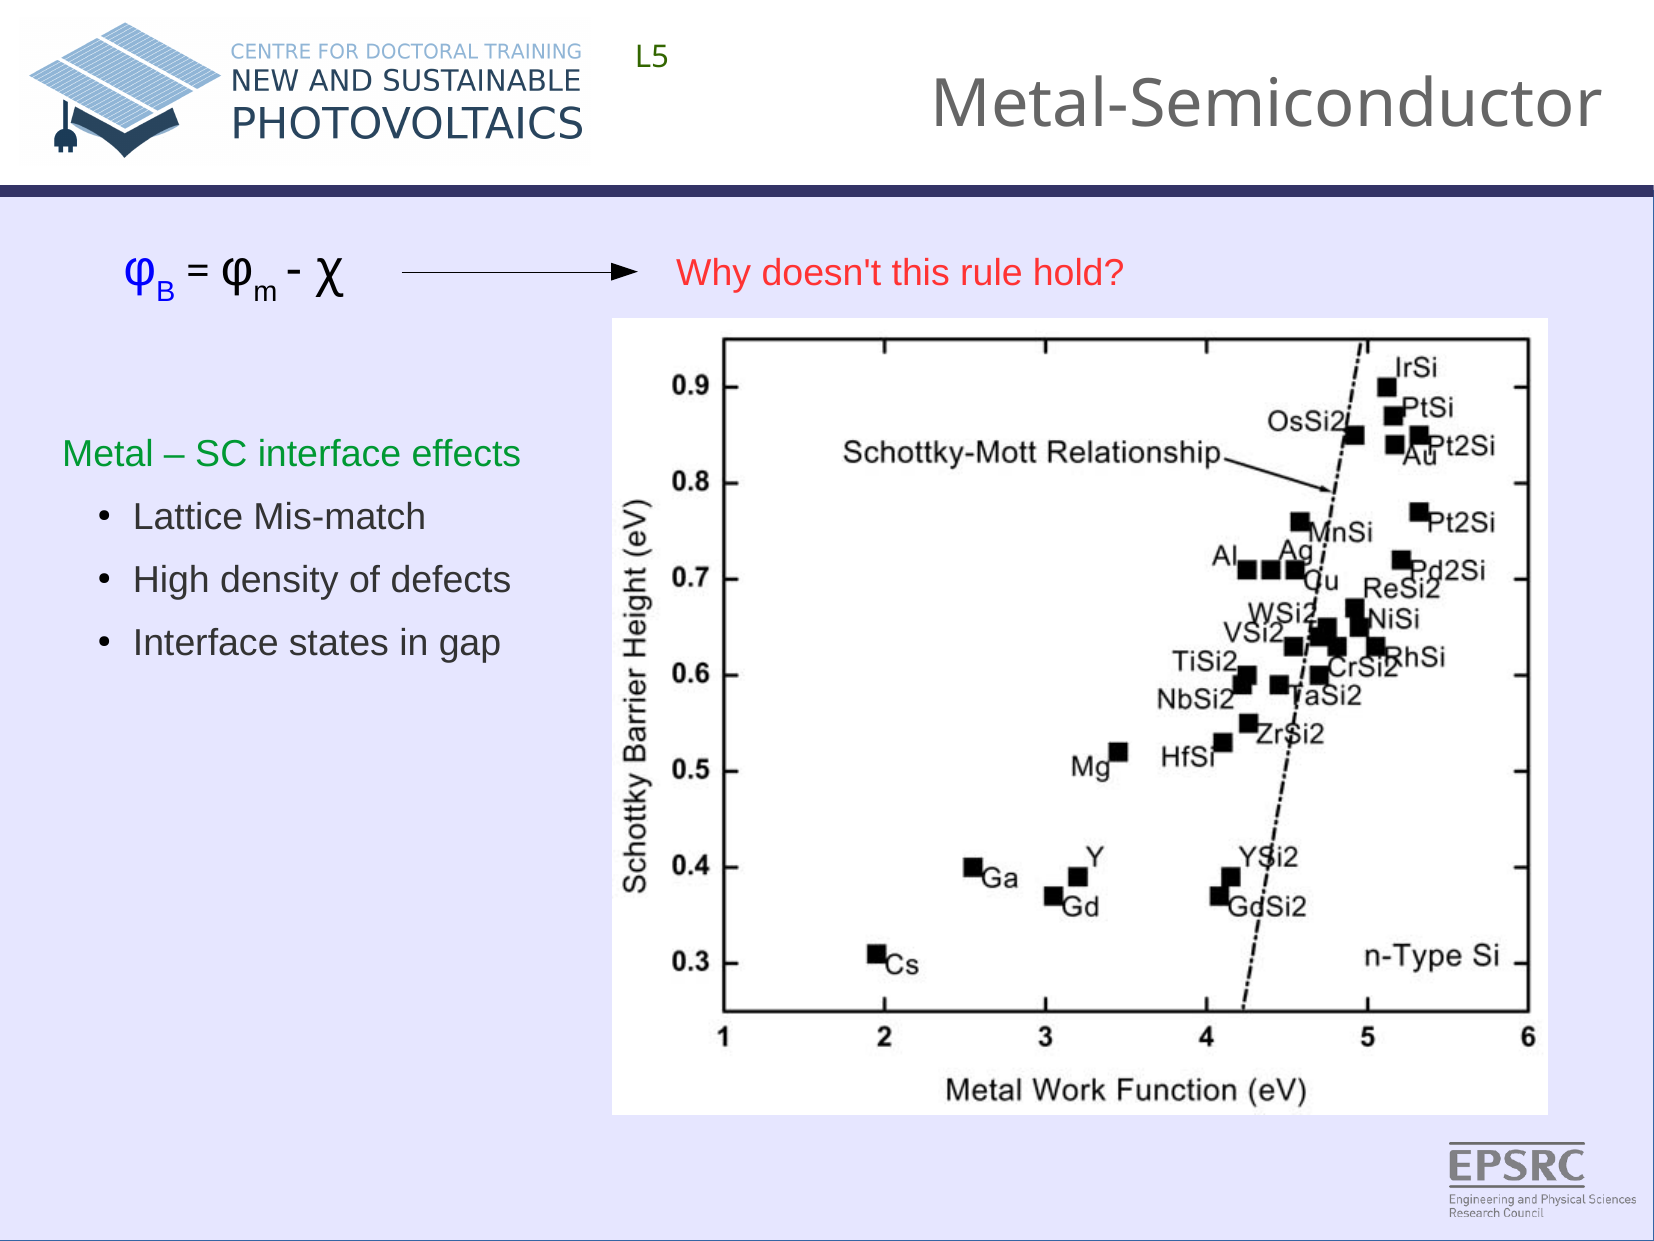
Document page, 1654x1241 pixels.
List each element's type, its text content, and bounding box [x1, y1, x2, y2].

text_box Metal – SC interface effects Lattice Mis-match High density of defects Interface states in gap [47, 425, 579, 671]
text_box [0, 197, 1654, 1241]
text_box Why doesn't this rule hold? [661, 244, 1140, 302]
picture [19, 17, 591, 166]
text_box Metal-Semiconductor [767, 51, 1618, 142]
picture [612, 318, 1548, 1115]
picture [1449, 1142, 1636, 1217]
text_box L5 [620, 29, 880, 80]
text_box φB = φm - χ [108, 224, 426, 312]
